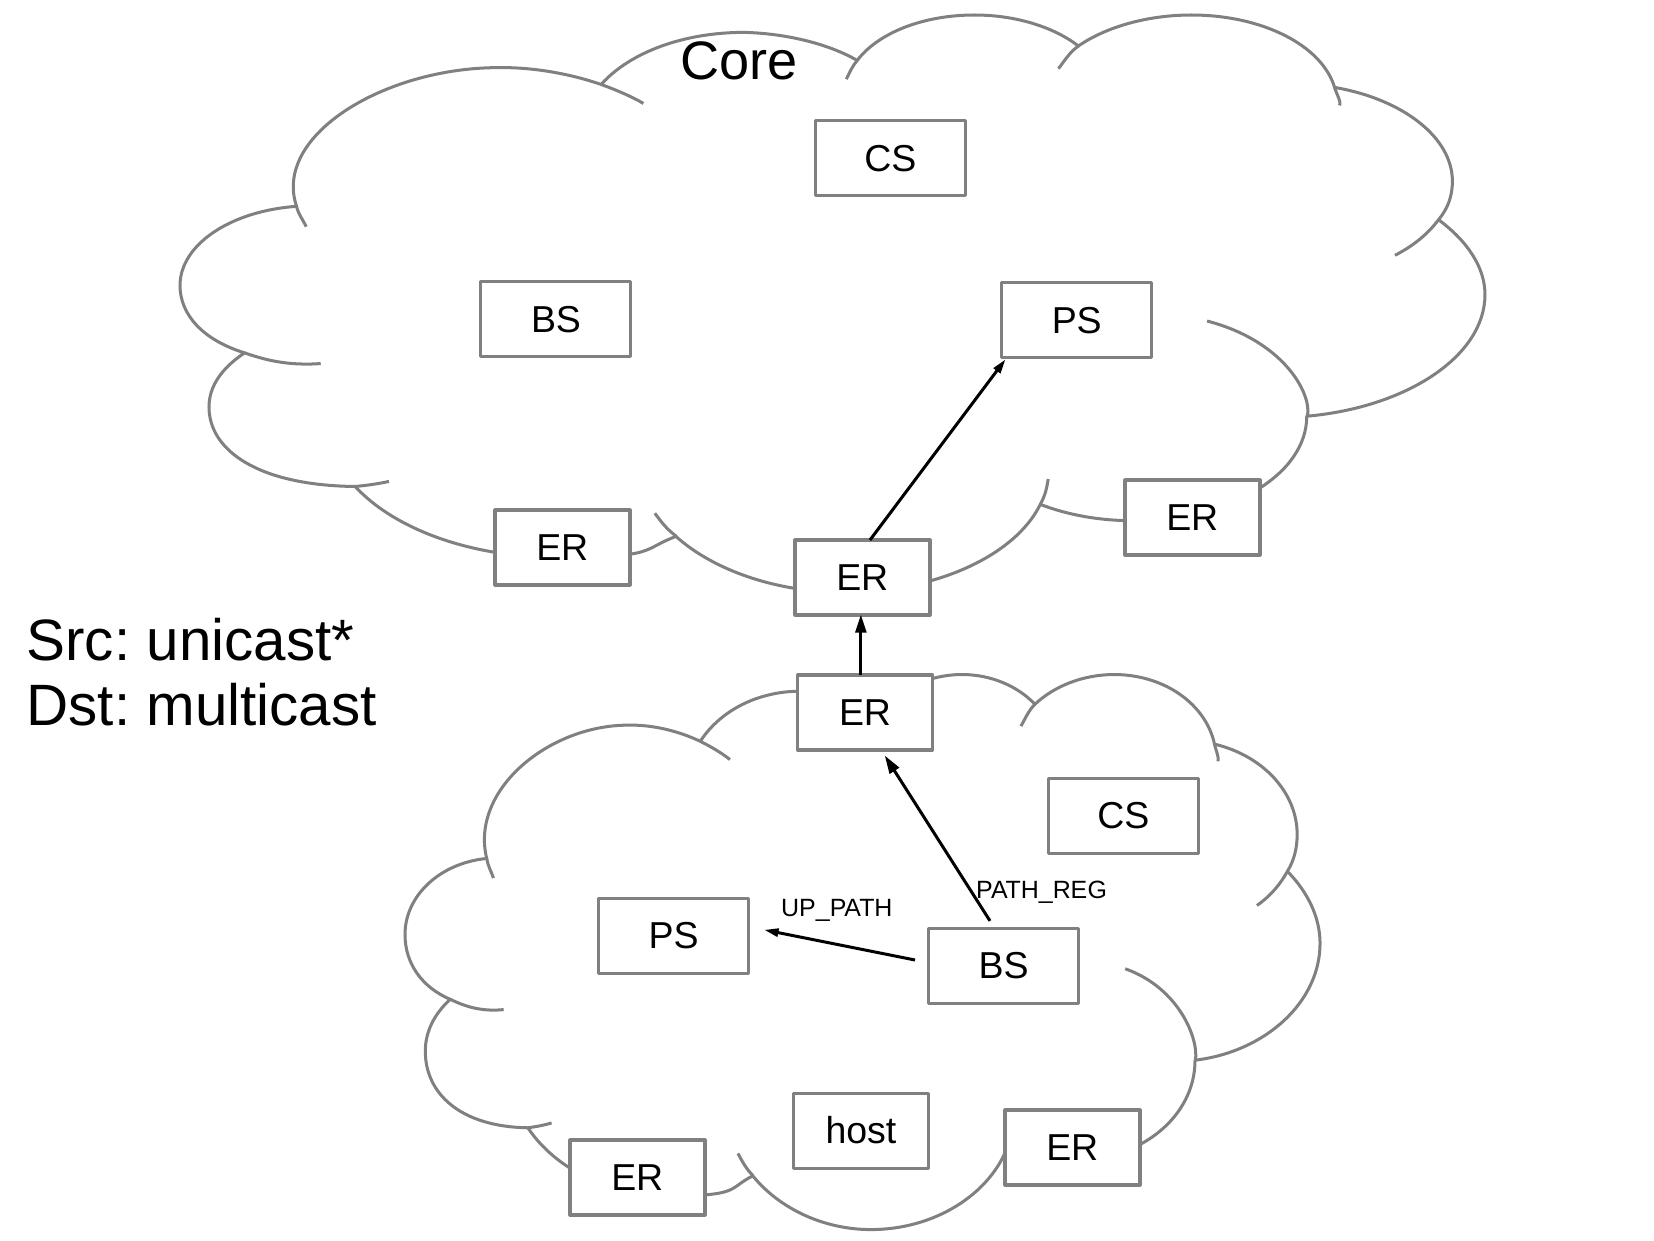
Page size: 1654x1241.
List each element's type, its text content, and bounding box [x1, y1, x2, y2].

text_box PS [1001, 282, 1152, 358]
text_box PS [598, 898, 749, 974]
text_box ER [795, 540, 931, 616]
text_box [405, 674, 1321, 1230]
text_box ER [797, 675, 933, 751]
text_box [180, 15, 1486, 589]
text_box Src: unicast* Dst: multicast [11, 600, 392, 745]
text_box CS [815, 120, 966, 196]
text_box PATH_REG [960, 866, 1125, 913]
text_box ER [1125, 480, 1261, 556]
text_box ER [570, 1140, 706, 1216]
text_box ER [495, 510, 631, 586]
text_box host [793, 1093, 929, 1169]
text_box BS [480, 281, 631, 357]
text_box CS [1048, 778, 1199, 854]
text_box UP_PATH [765, 885, 910, 931]
text_box Core [663, 21, 815, 100]
text_box ER [1005, 1110, 1141, 1186]
text_box BS [928, 928, 1079, 1004]
